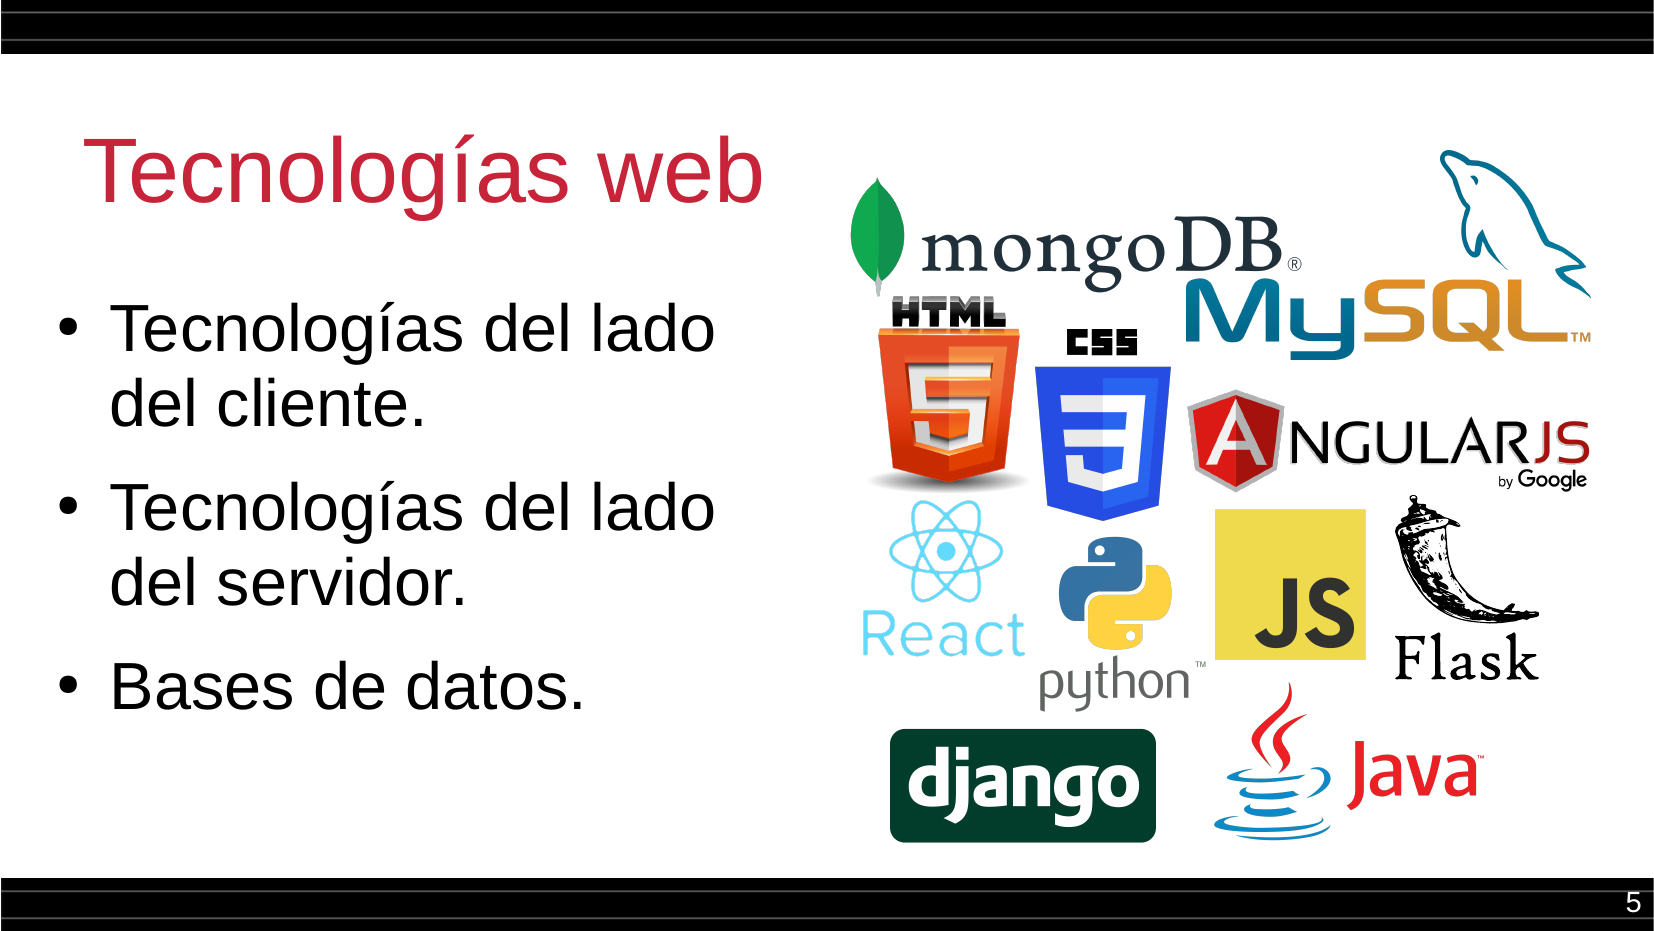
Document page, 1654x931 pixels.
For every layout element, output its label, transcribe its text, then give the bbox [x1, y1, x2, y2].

picture [1, 0, 1654, 54]
list Tecnologías del lado del cliente. Tecnologías del lado del servidor. Bases de datos. [38, 264, 766, 751]
picture [845, 150, 1591, 871]
title Tecnologías web [82, 92, 1571, 249]
picture [1, 878, 1654, 931]
